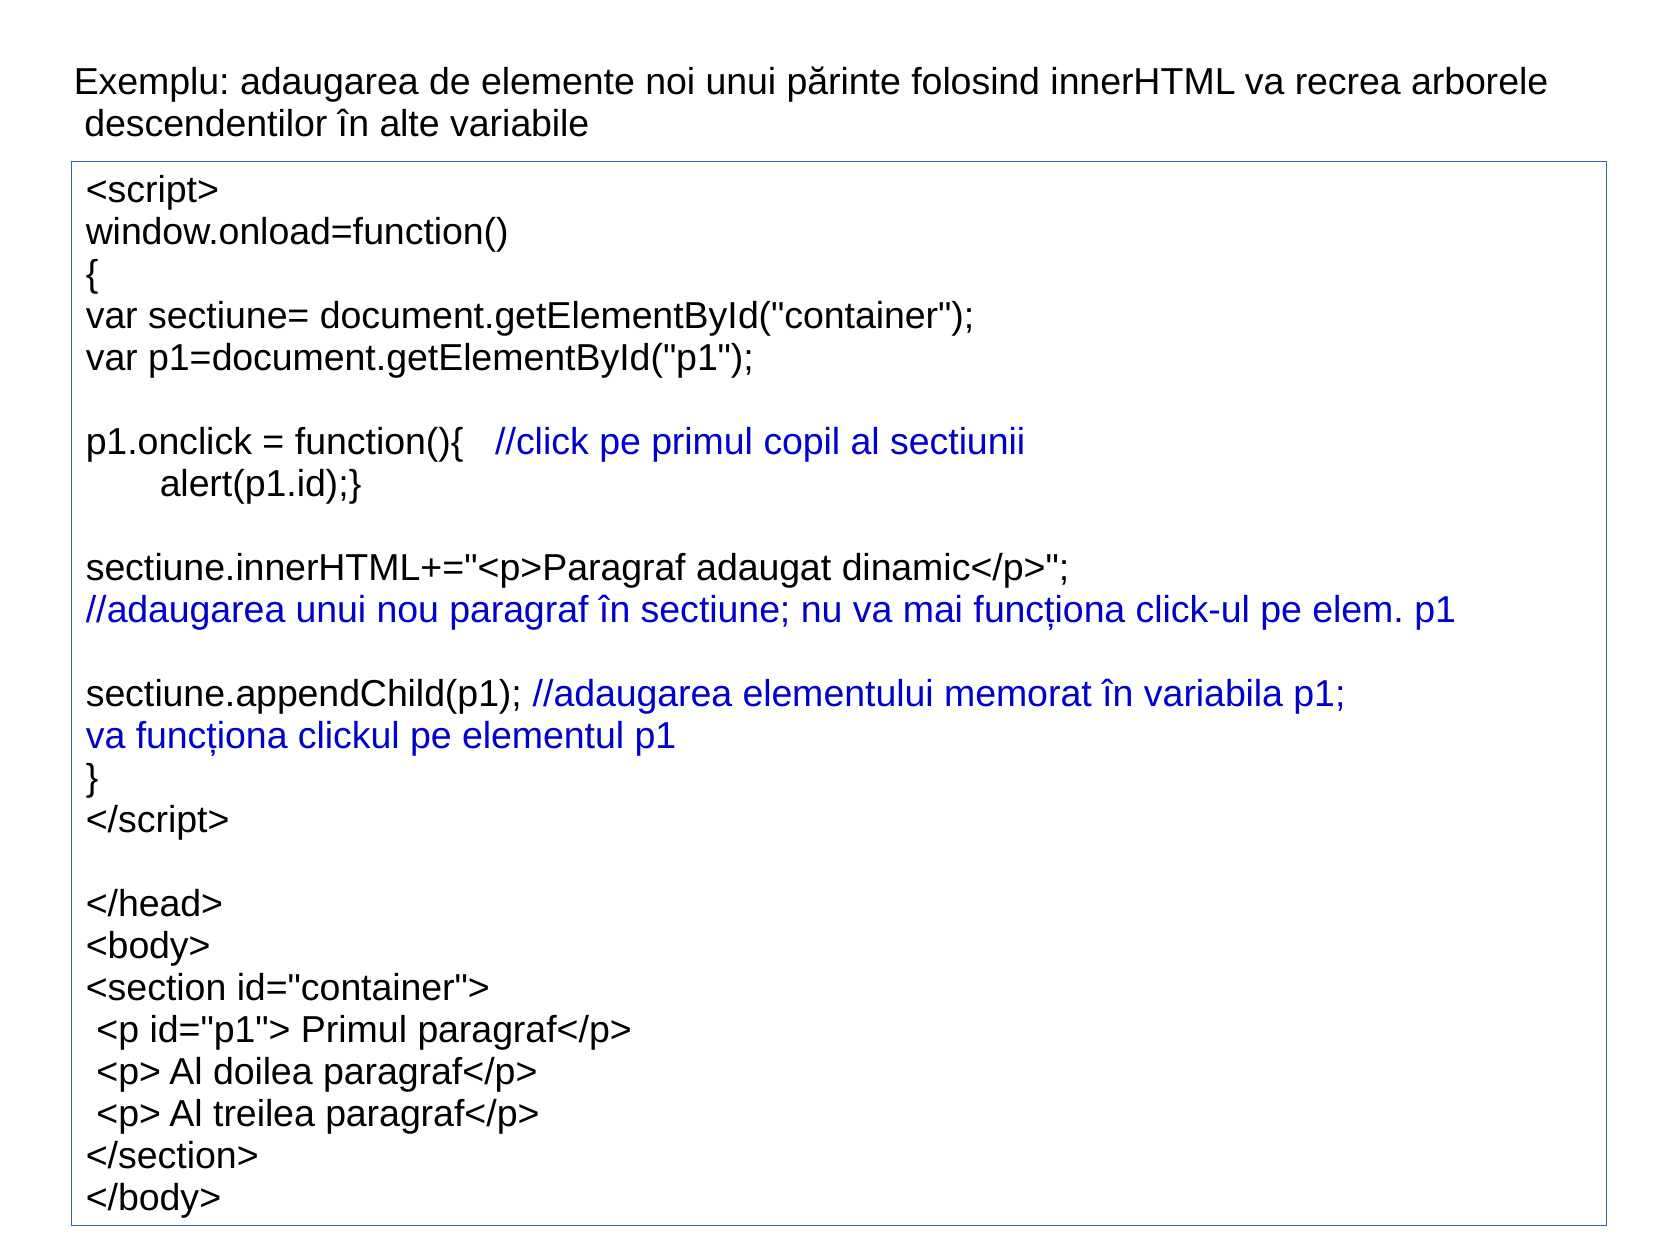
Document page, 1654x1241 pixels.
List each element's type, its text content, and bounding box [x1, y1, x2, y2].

text_box <script> window.onload=function() { var sectiune= document.getElementById("container"); var p1=document.getElementById("p1"); p1.onclick = function(){ //click pe primul copil al sectiunii alert(p1.id);} sectiune.innerHTML+="<p>Paragraf adaugat dinamic</p>"; //adaugarea unui nou paragraf în sectiune; nu va mai funcționa click-ul pe elem. p1 sectiune.appendChild(p1); //adaugarea elementului memorat în variabila p1; va funcționa clickul pe elementul p1 } </script> </head> <body> <section id="container"> <p id="p1"> Primul paragraf</p> <p> Al doilea paragraf</p> <p> Al treilea paragraf</p> </section> </body> [71, 161, 1607, 1226]
text_box Exemplu: adaugarea de elemente noi unui părinte folosind innerHTML va recrea arborele descendentilor în alte variabile [59, 53, 1564, 152]
